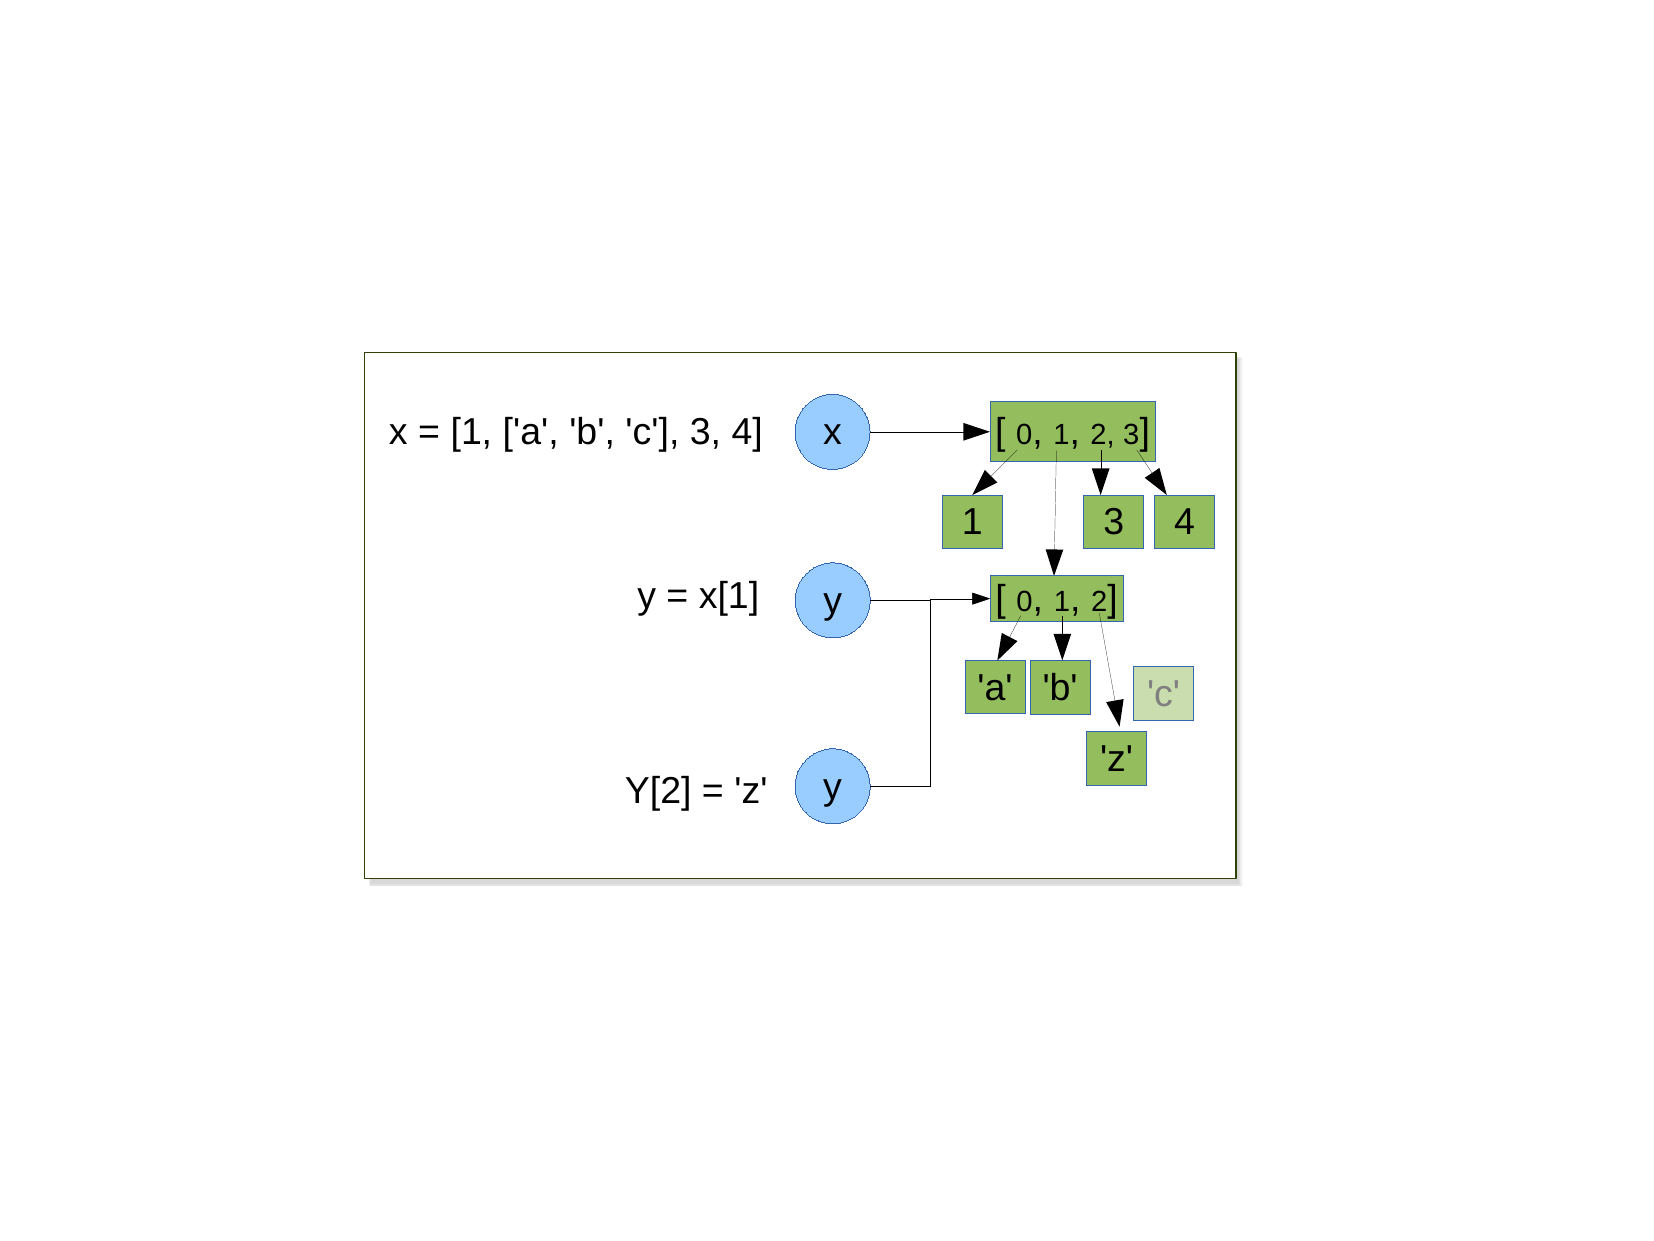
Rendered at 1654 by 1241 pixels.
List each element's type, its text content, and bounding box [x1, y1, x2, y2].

text_box 3 [1083, 495, 1144, 549]
text_box 'b' [1030, 660, 1091, 715]
text_box 4 [1154, 495, 1215, 549]
text_box 'a' [965, 660, 1026, 714]
text_box y [795, 562, 871, 638]
text_box x [795, 394, 871, 470]
text_box x = [1, ['a', 'b', 'c'], 3, 4] [374, 403, 779, 461]
text_box [ 0, 1, 2, 3] [990, 401, 1156, 462]
text_box 'c' [1133, 666, 1194, 721]
text_box [ 0, 1, 2] [990, 575, 1124, 622]
text_box [364, 352, 1237, 879]
text_box 'z' [1086, 731, 1147, 786]
text_box y [795, 748, 871, 824]
text_box 1 [942, 495, 1003, 549]
text_box Y[2] = 'z' [610, 762, 783, 819]
text_box y = x[1] [622, 566, 775, 624]
